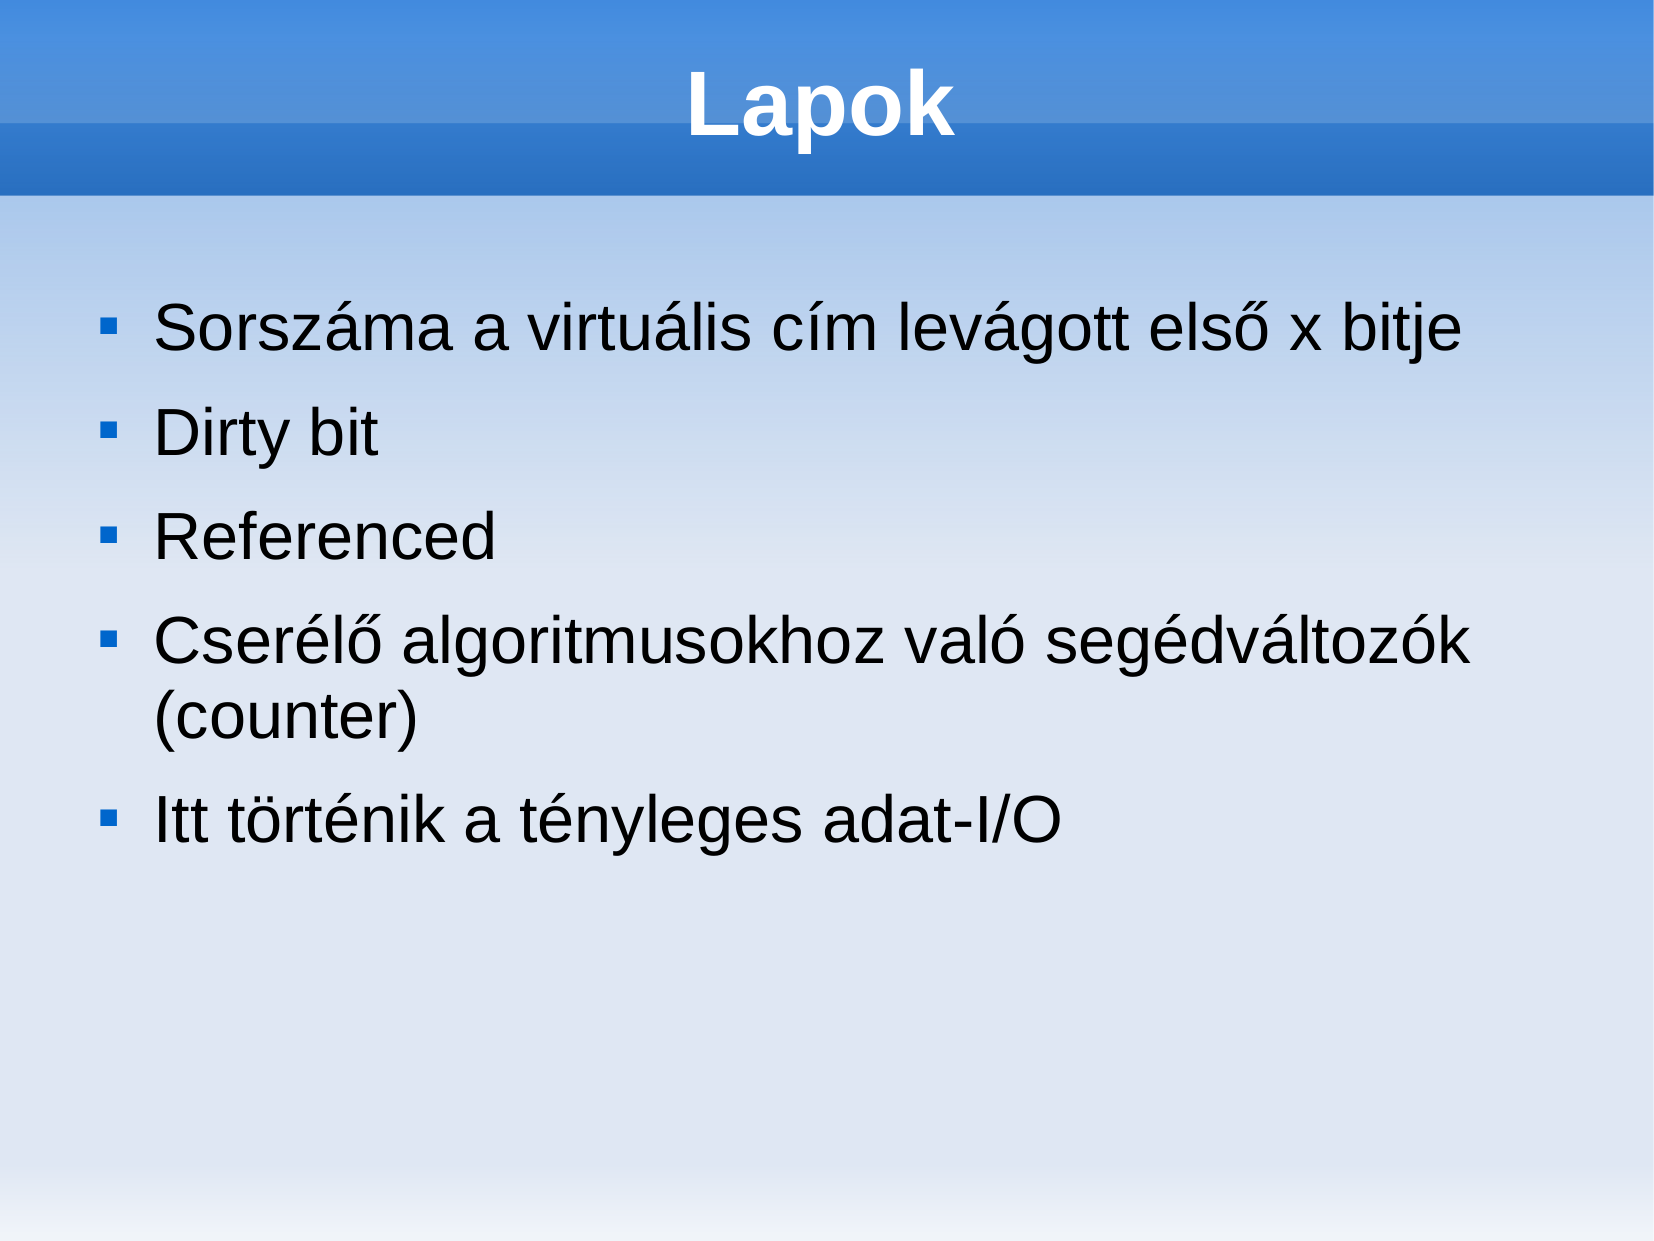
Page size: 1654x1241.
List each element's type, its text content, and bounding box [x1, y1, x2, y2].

picture [0, 0, 1654, 1241]
title Lapok [76, 7, 1565, 200]
list Sorszáma a virtuális cím levágott első x bitje Dirty bit Referenced Cserélő algoritmusokhoz való segédváltozók (counter) Itt történik a tényleges adat-I/O [82, 290, 1571, 1094]
